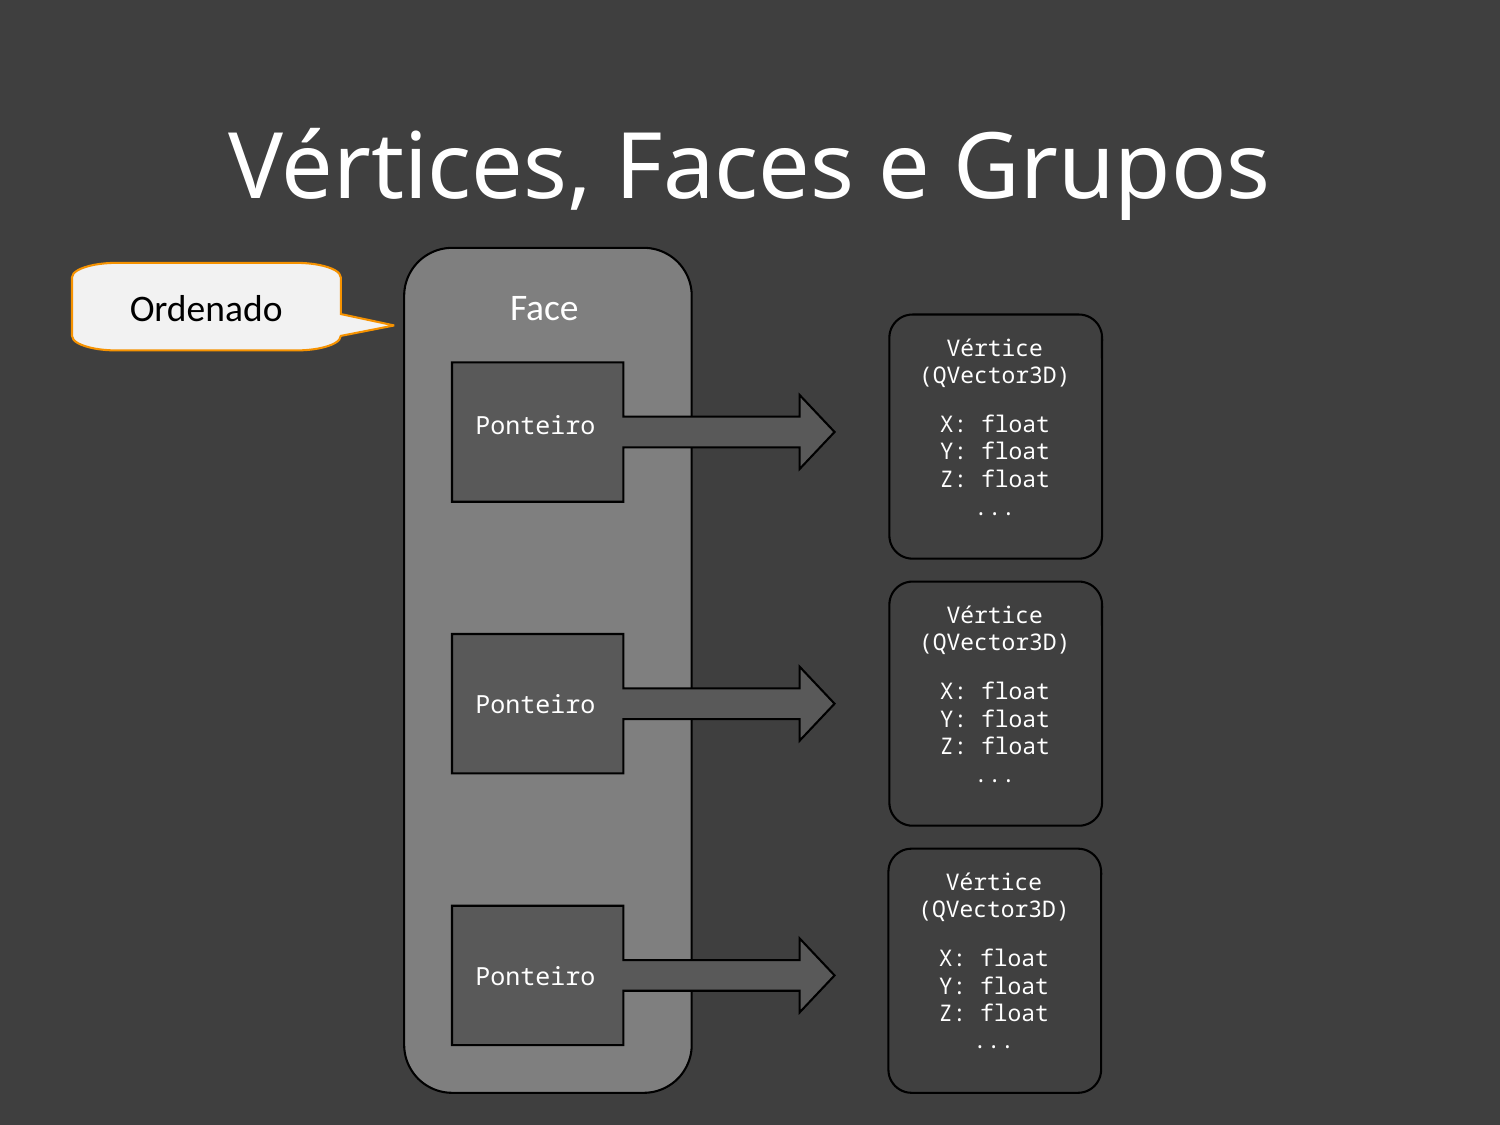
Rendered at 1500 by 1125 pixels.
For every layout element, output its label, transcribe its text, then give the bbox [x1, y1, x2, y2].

text_box [889, 581, 1103, 826]
text_box Vértice (QVector3D) [898, 325, 1091, 397]
text_box X: float Y: float Z: float ... [897, 936, 1091, 1063]
text_box Ponteiro [460, 402, 613, 448]
title Vértices, Faces e Grupos [103, 59, 1397, 278]
text_box Ordenado [71, 262, 395, 351]
text_box Vértice (QVector3D) [897, 859, 1091, 931]
text_box [404, 278, 835, 1093]
text_box Ponteiro [460, 680, 613, 727]
text_box Face [435, 275, 654, 336]
text_box Ponteiro [460, 952, 613, 999]
text_box [889, 314, 1103, 559]
text_box X: float Y: float Z: float ... [898, 669, 1091, 796]
text_box X: float Y: float Z: float ... [898, 402, 1091, 529]
text_box [888, 848, 1102, 1093]
text_box Vértice (QVector3D) [898, 592, 1091, 664]
